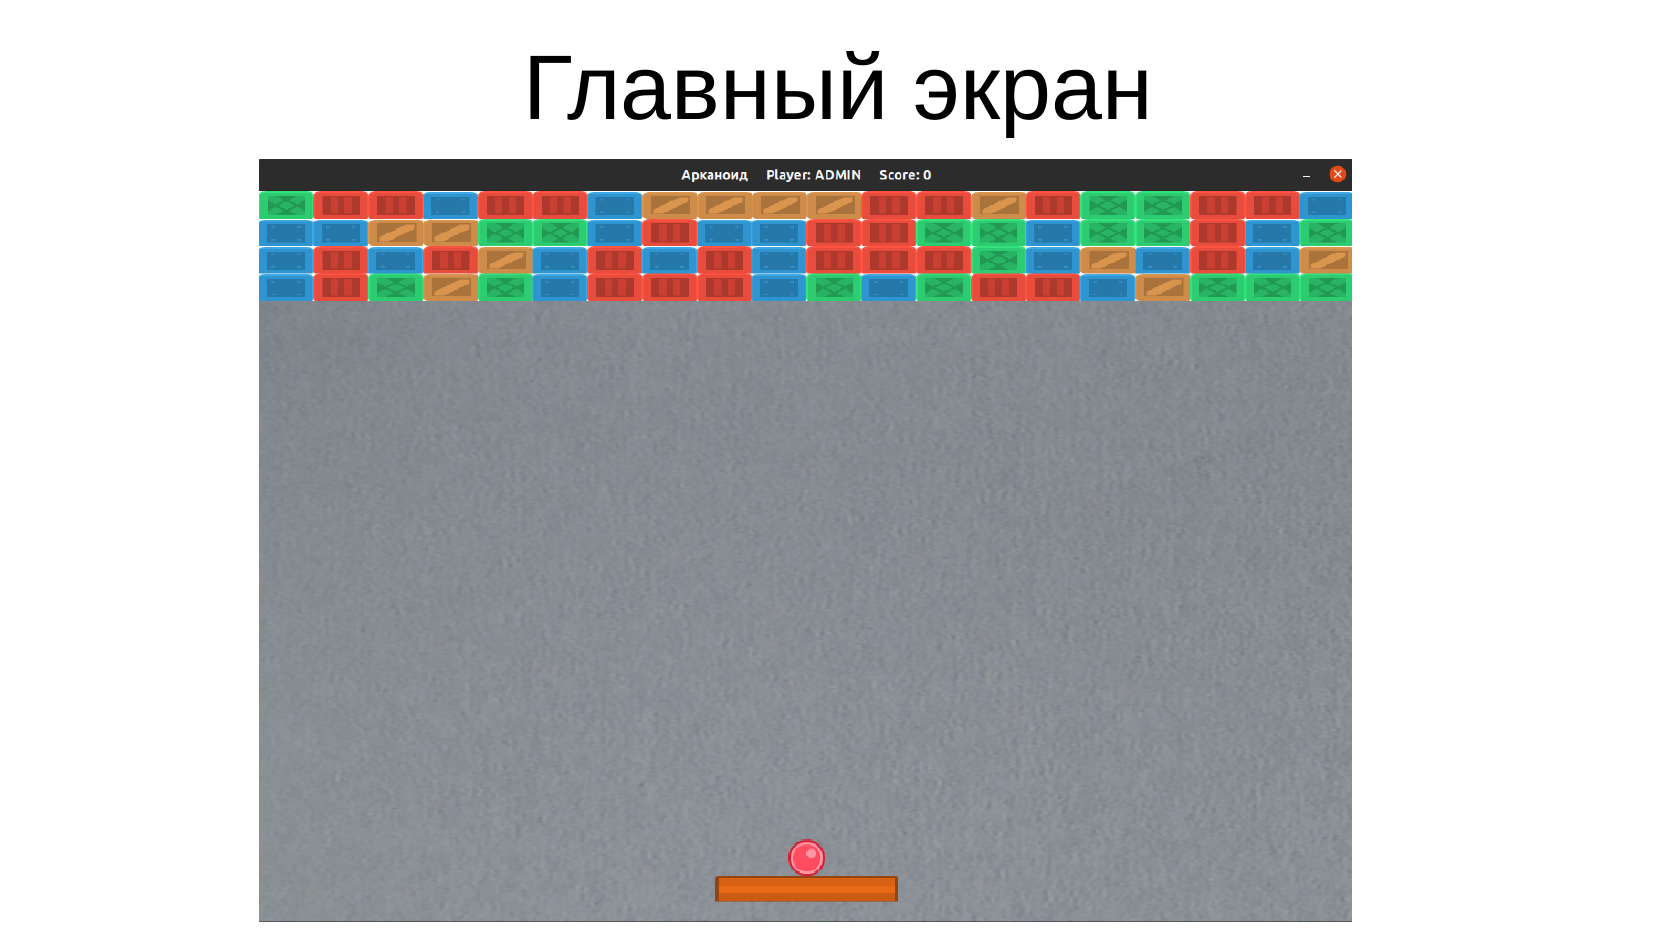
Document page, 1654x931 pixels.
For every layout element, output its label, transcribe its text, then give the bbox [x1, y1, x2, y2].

title Главный экран [94, 10, 1583, 166]
picture [259, 159, 1352, 922]
